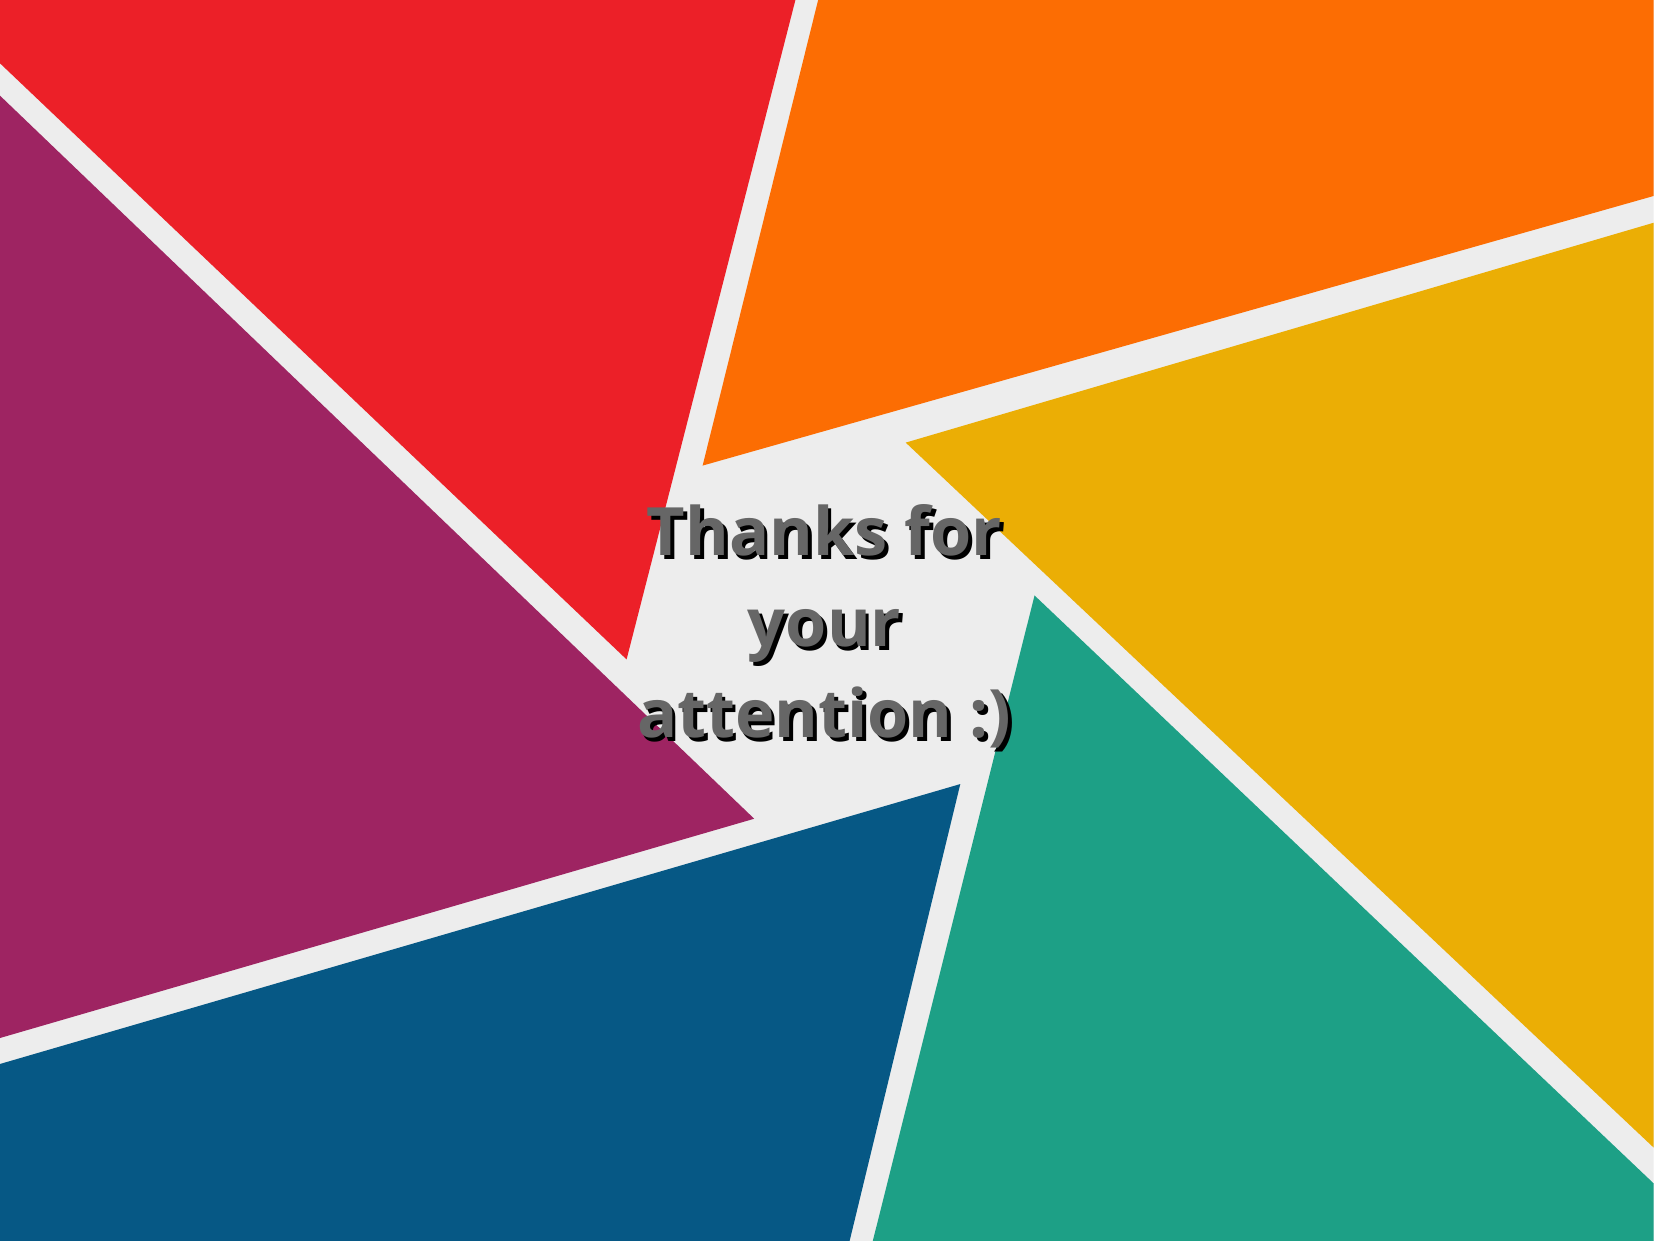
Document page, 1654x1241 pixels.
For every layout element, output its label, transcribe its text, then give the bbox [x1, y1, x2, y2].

subtitle Thanks for your attention :) [614, 418, 1035, 824]
